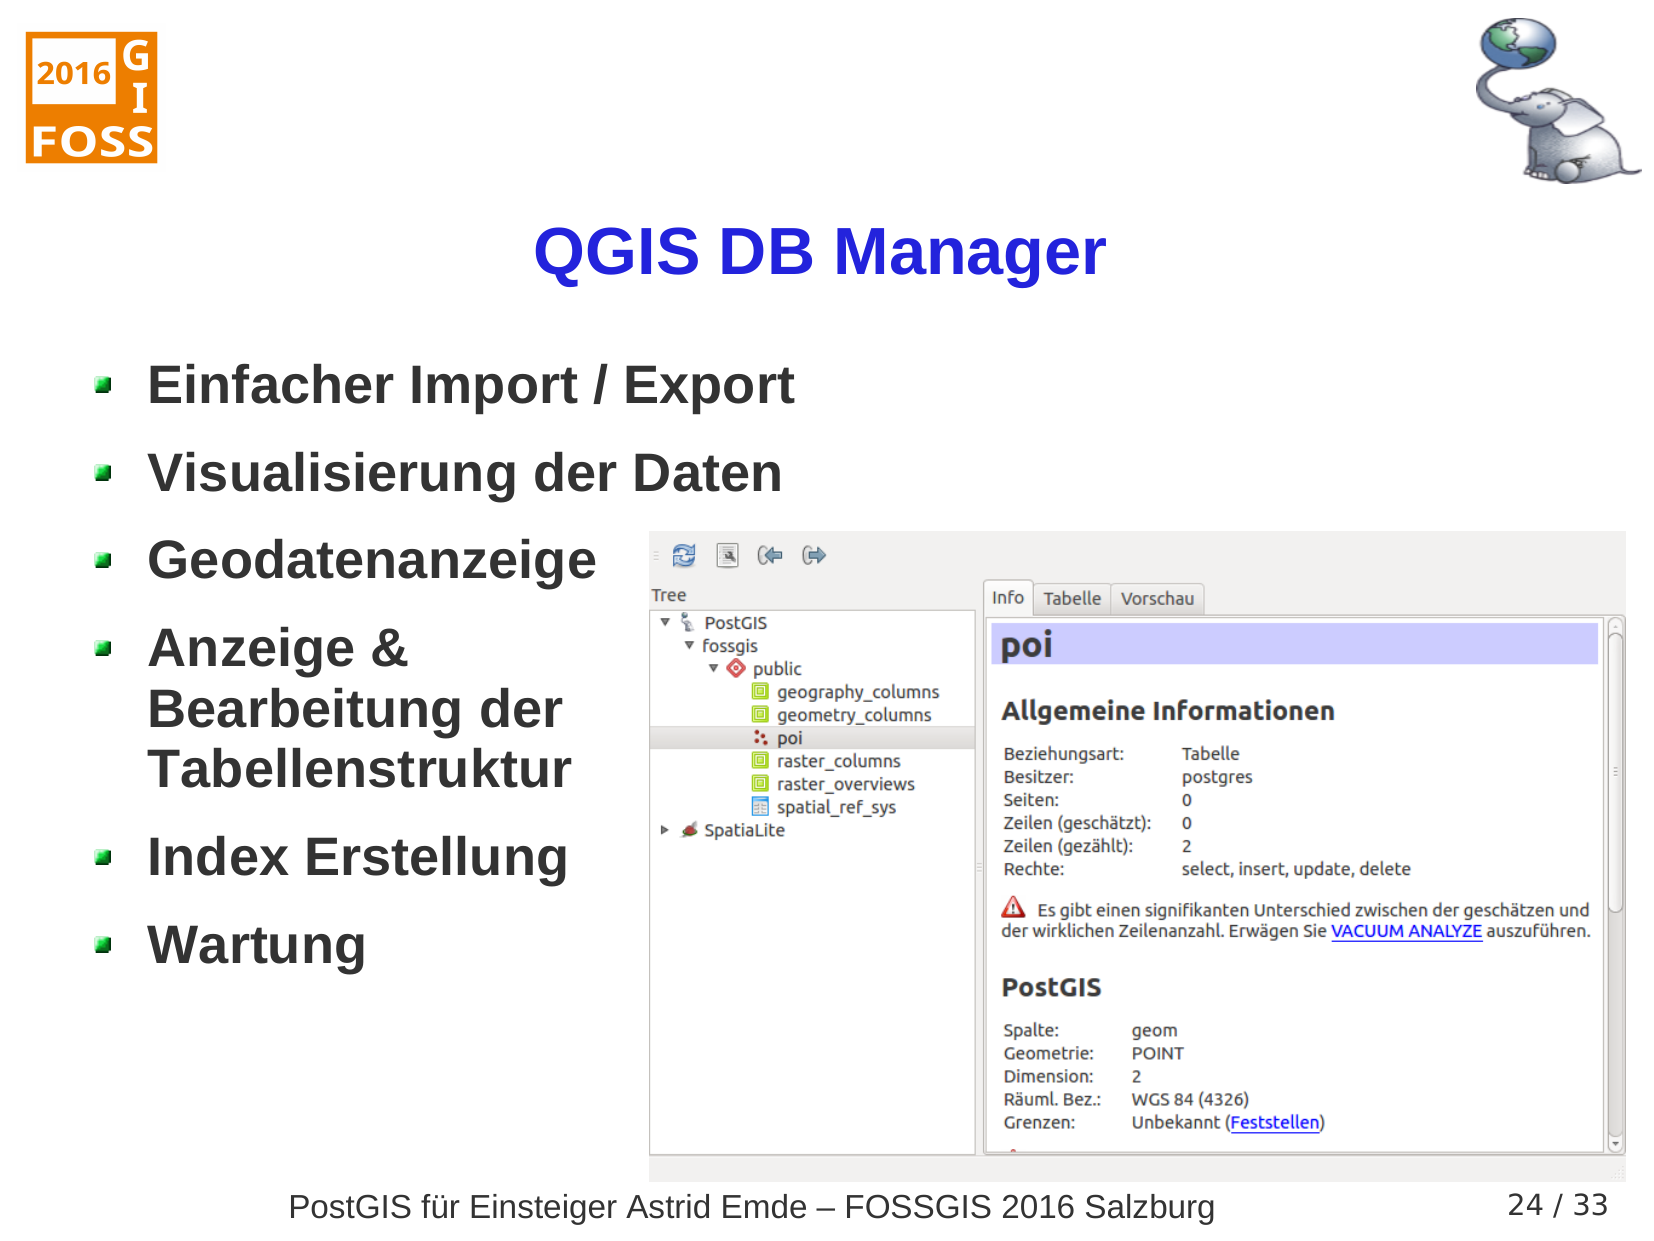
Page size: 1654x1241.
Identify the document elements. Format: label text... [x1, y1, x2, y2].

picture [1476, 18, 1642, 184]
title QGIS DB Manager [76, 177, 1565, 325]
picture [17, 23, 166, 172]
picture [649, 531, 1626, 1182]
list Einfacher Import / Export Visualisierung der Daten Geodatenanzeige Anzeige & Bearbeitung der Tabellenstruktur Index Erstellung Wartung [76, 354, 1565, 1173]
